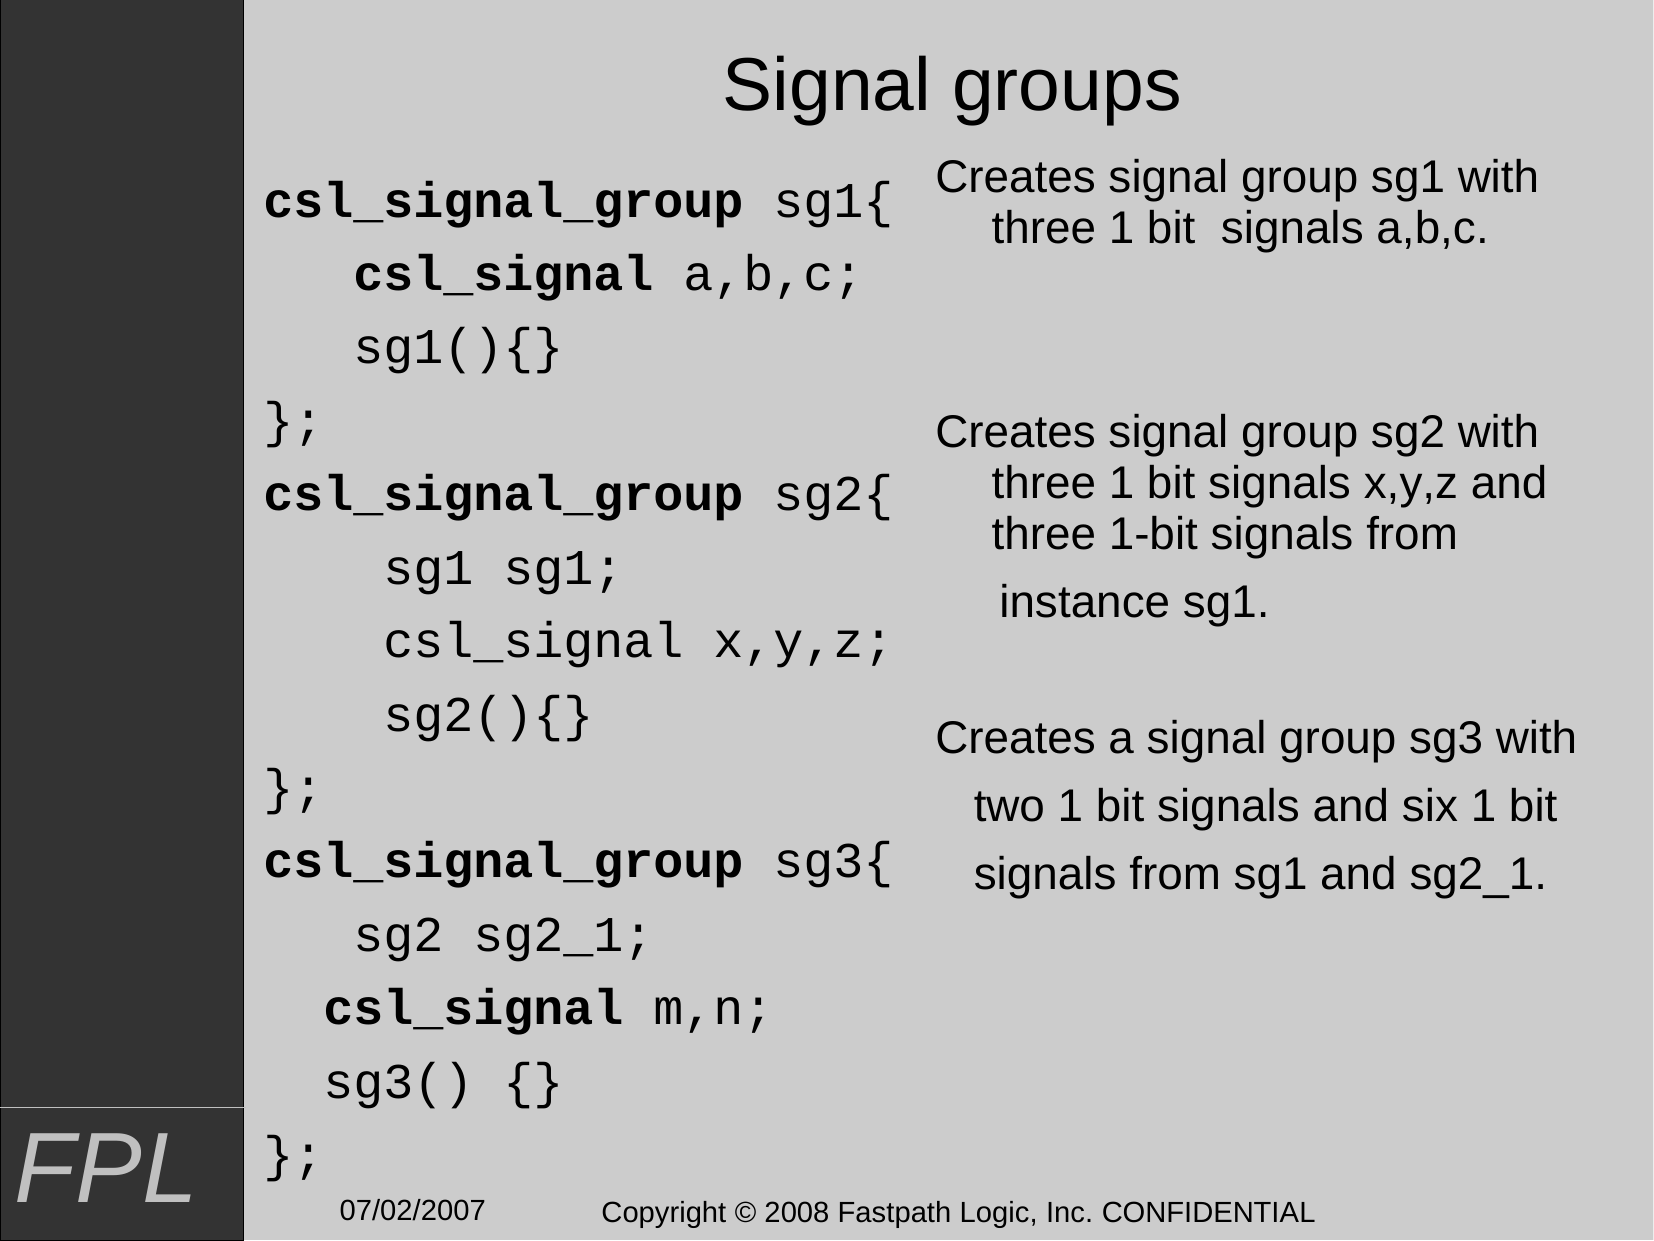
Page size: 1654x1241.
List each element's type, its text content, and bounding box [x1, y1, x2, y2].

list csl_signal_group sg1{ csl_signal a,b,c; sg1(){} }; csl_signal_group sg2{ sg1 sg1; csl_signal x,y,z; sg2(){} }; csl_signal_group sg3{ sg2 sg2_1; csl_signal m,n; sg3() {} }; [263, 102, 935, 1157]
title Signal groups [401, 25, 1504, 102]
list Creates signal group sg1 with three 1 bit signals a,b,c. Creates signal group sg2 with three 1 bit signals x,y,z and three 1-bit signals from instance sg1. Creates a signal group sg3 with two 1 bit signals and six 1 bit signals from sg1 and sg2_1. [935, 82, 1636, 1221]
